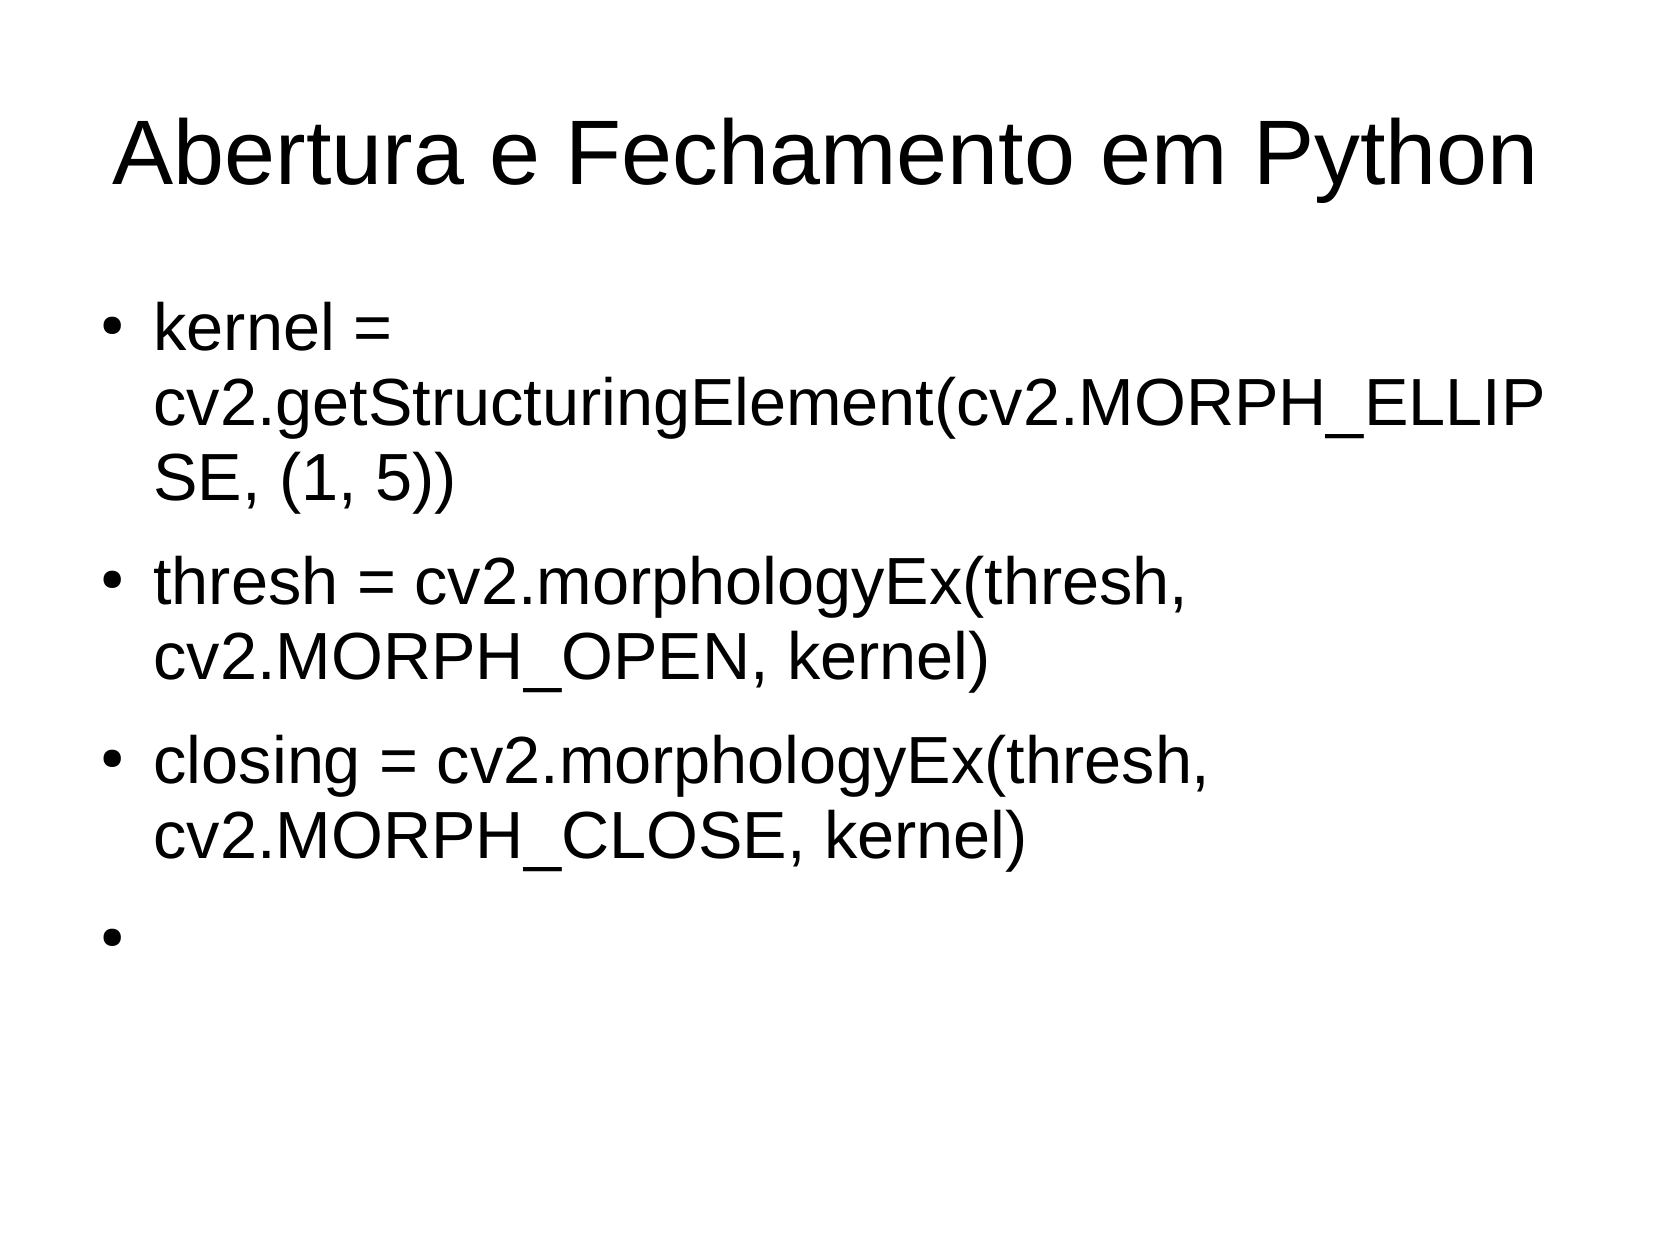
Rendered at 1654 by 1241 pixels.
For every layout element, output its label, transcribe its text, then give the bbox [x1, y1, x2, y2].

list kernel = cv2.getStructuringElement(cv2.MORPH_ELLIPSE, (1, 5)) thresh = cv2.morphologyEx(thresh, cv2.MORPH_OPEN, kernel) closing = cv2.morphologyEx(thresh, cv2.MORPH_CLOSE, kernel) [82, 290, 1571, 1010]
title Abertura e Fechamento em Python [82, 49, 1571, 257]
